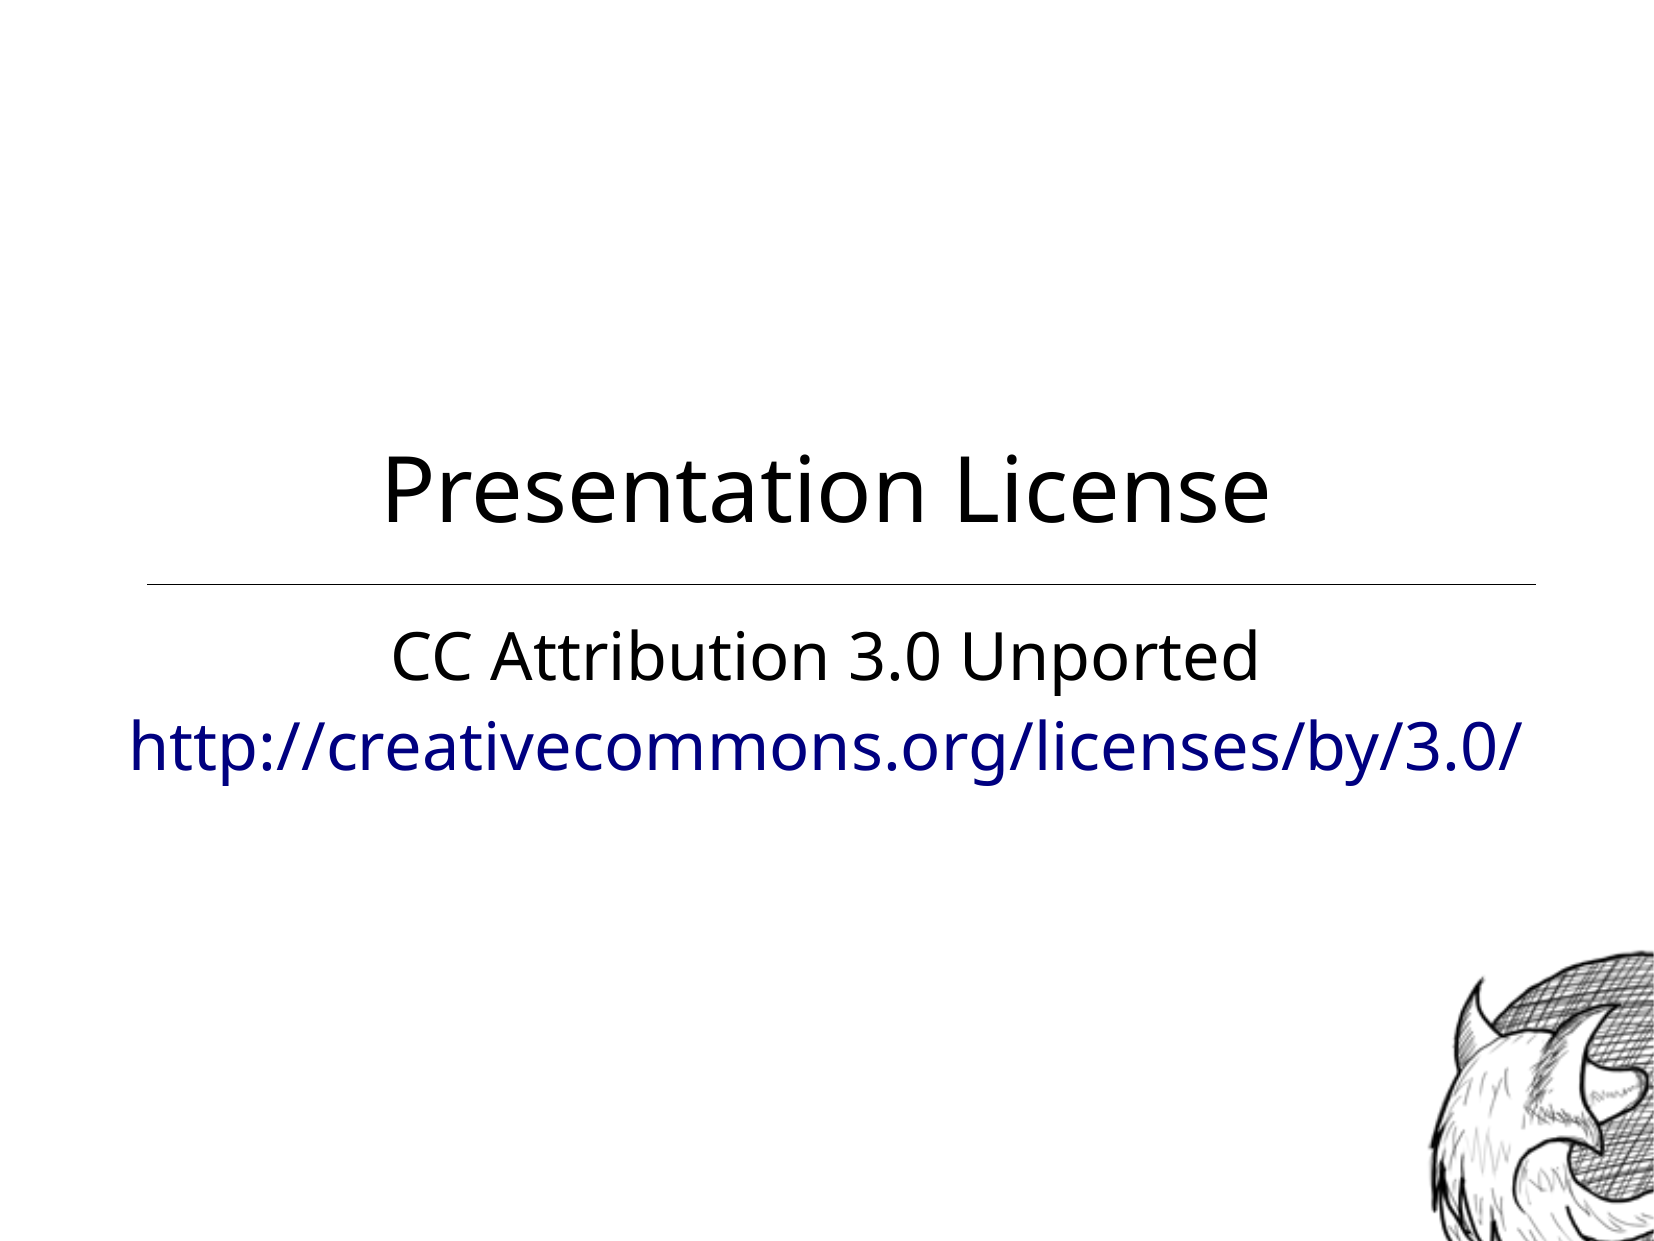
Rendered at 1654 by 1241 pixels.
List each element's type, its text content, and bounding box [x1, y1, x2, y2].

subtitle CC Attribution 3.0 Unported http://creativecommons.org/licenses/by/3.0/ [82, 297, 1571, 1102]
picture [1386, 915, 1654, 1241]
